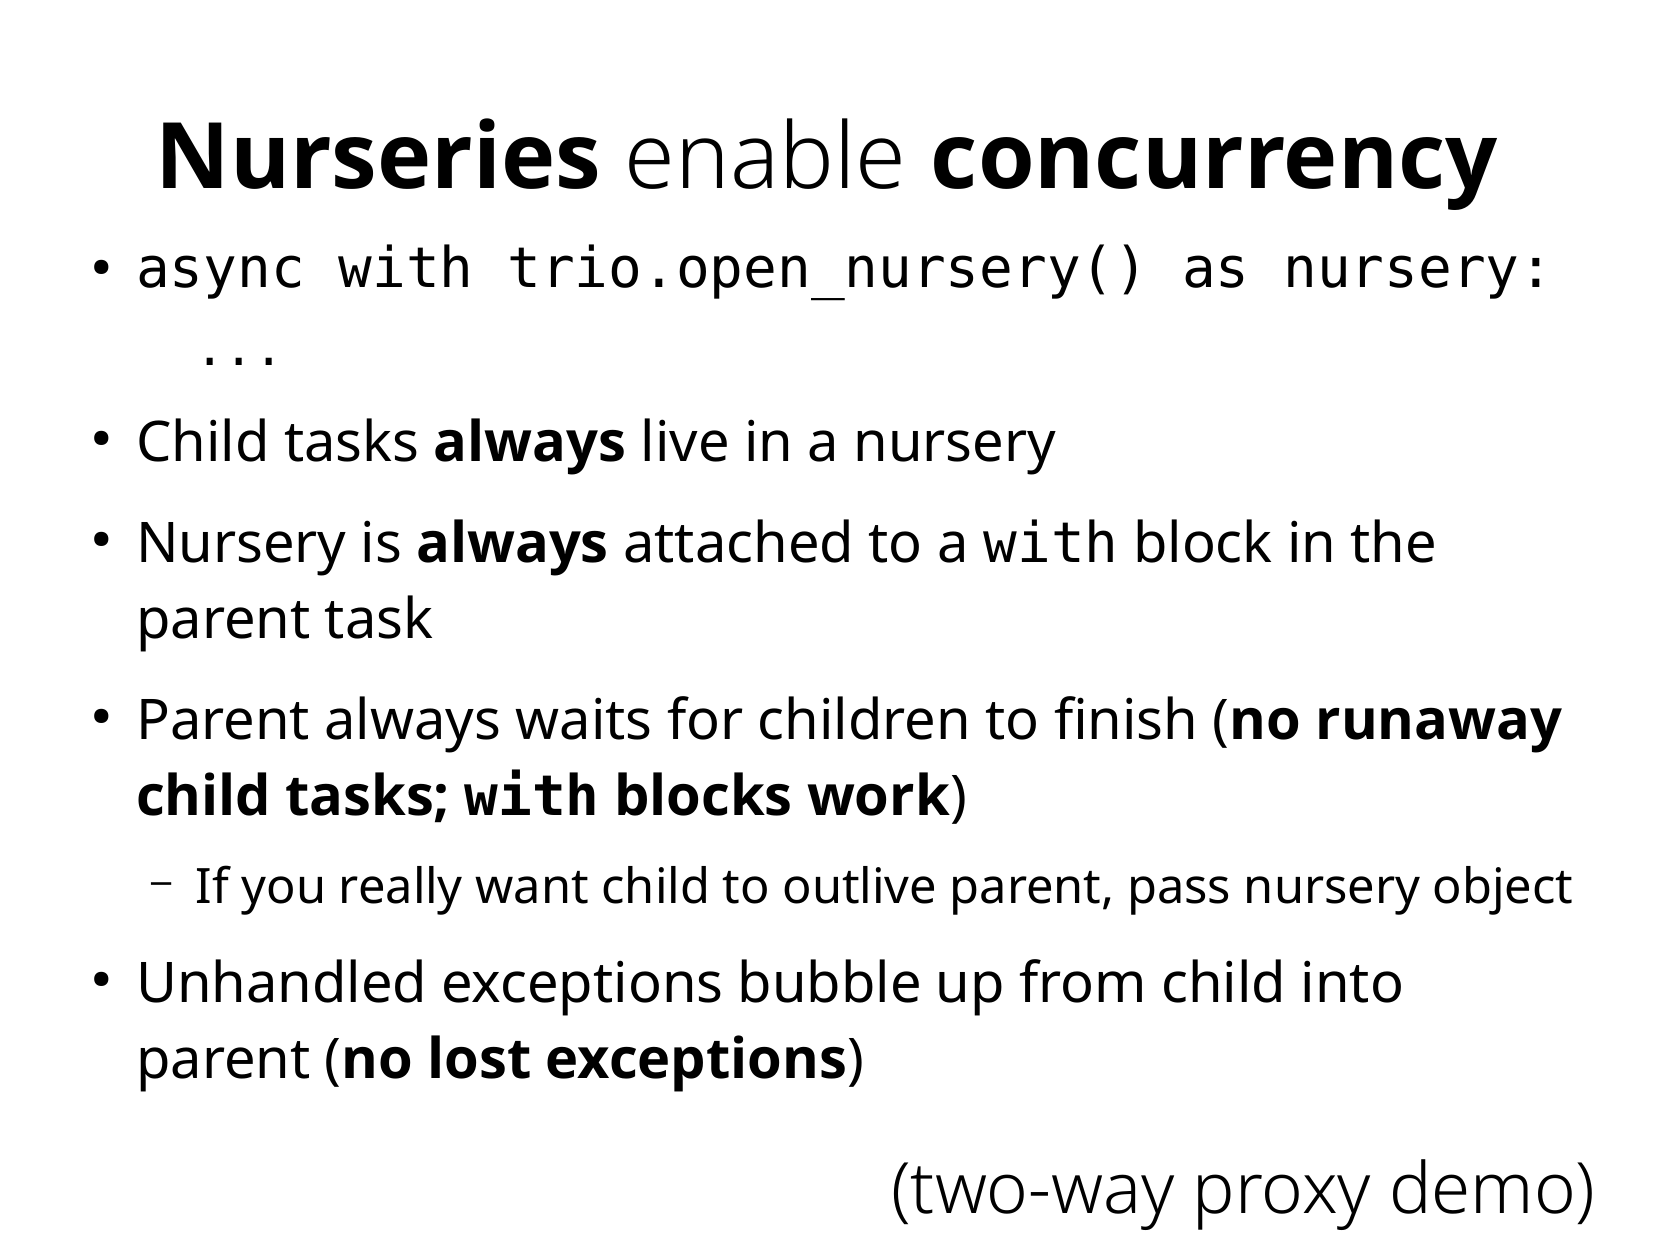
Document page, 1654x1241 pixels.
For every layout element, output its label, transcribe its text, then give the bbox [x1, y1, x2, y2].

text_box (two-way proxy demo) [569, 1130, 1654, 1241]
list async with trio.open_nursery() as nursery: ... Child tasks always live in a nursery Nursery is always attached to a with block in the parent task Parent always waits for children to finish (no runaway child tasks; with blocks work) If you really want child to outlive parent, pass nursery object Unhandled exceptions bubble up from child into parent (no lost exceptions) [76, 235, 1579, 1154]
title Nurseries enable concurrency [82, 49, 1571, 235]
